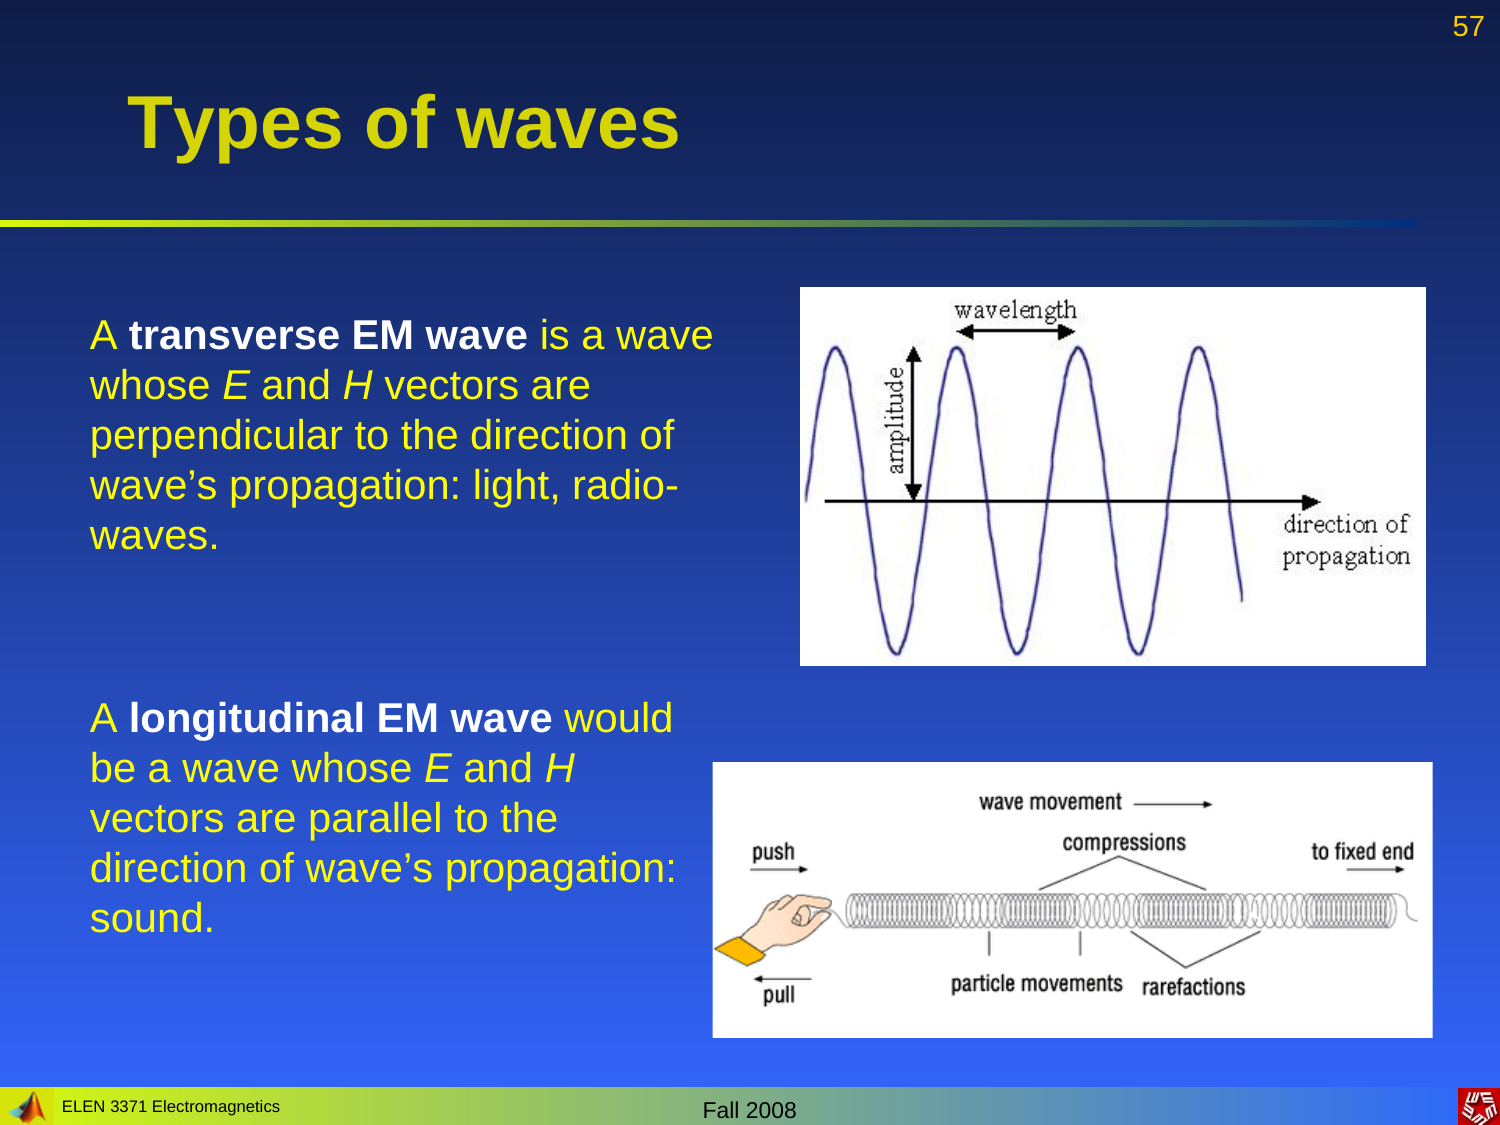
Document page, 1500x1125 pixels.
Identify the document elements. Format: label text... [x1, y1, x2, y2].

picture [0, 1087, 54, 1125]
picture [712, 762, 1433, 1038]
text_box A longitudinal EM wave would be a wave whose E and H vectors are parallel to the direction of wave’s propagation: sound. [74, 682, 700, 949]
picture [800, 287, 1426, 666]
picture [1458, 1088, 1500, 1125]
title Types of waves [112, 37, 1388, 201]
text_box A transverse EM wave is a wave whose E and H vectors are perpendicular to the direction of wave’s propagation: light, radio-waves. [74, 299, 788, 566]
